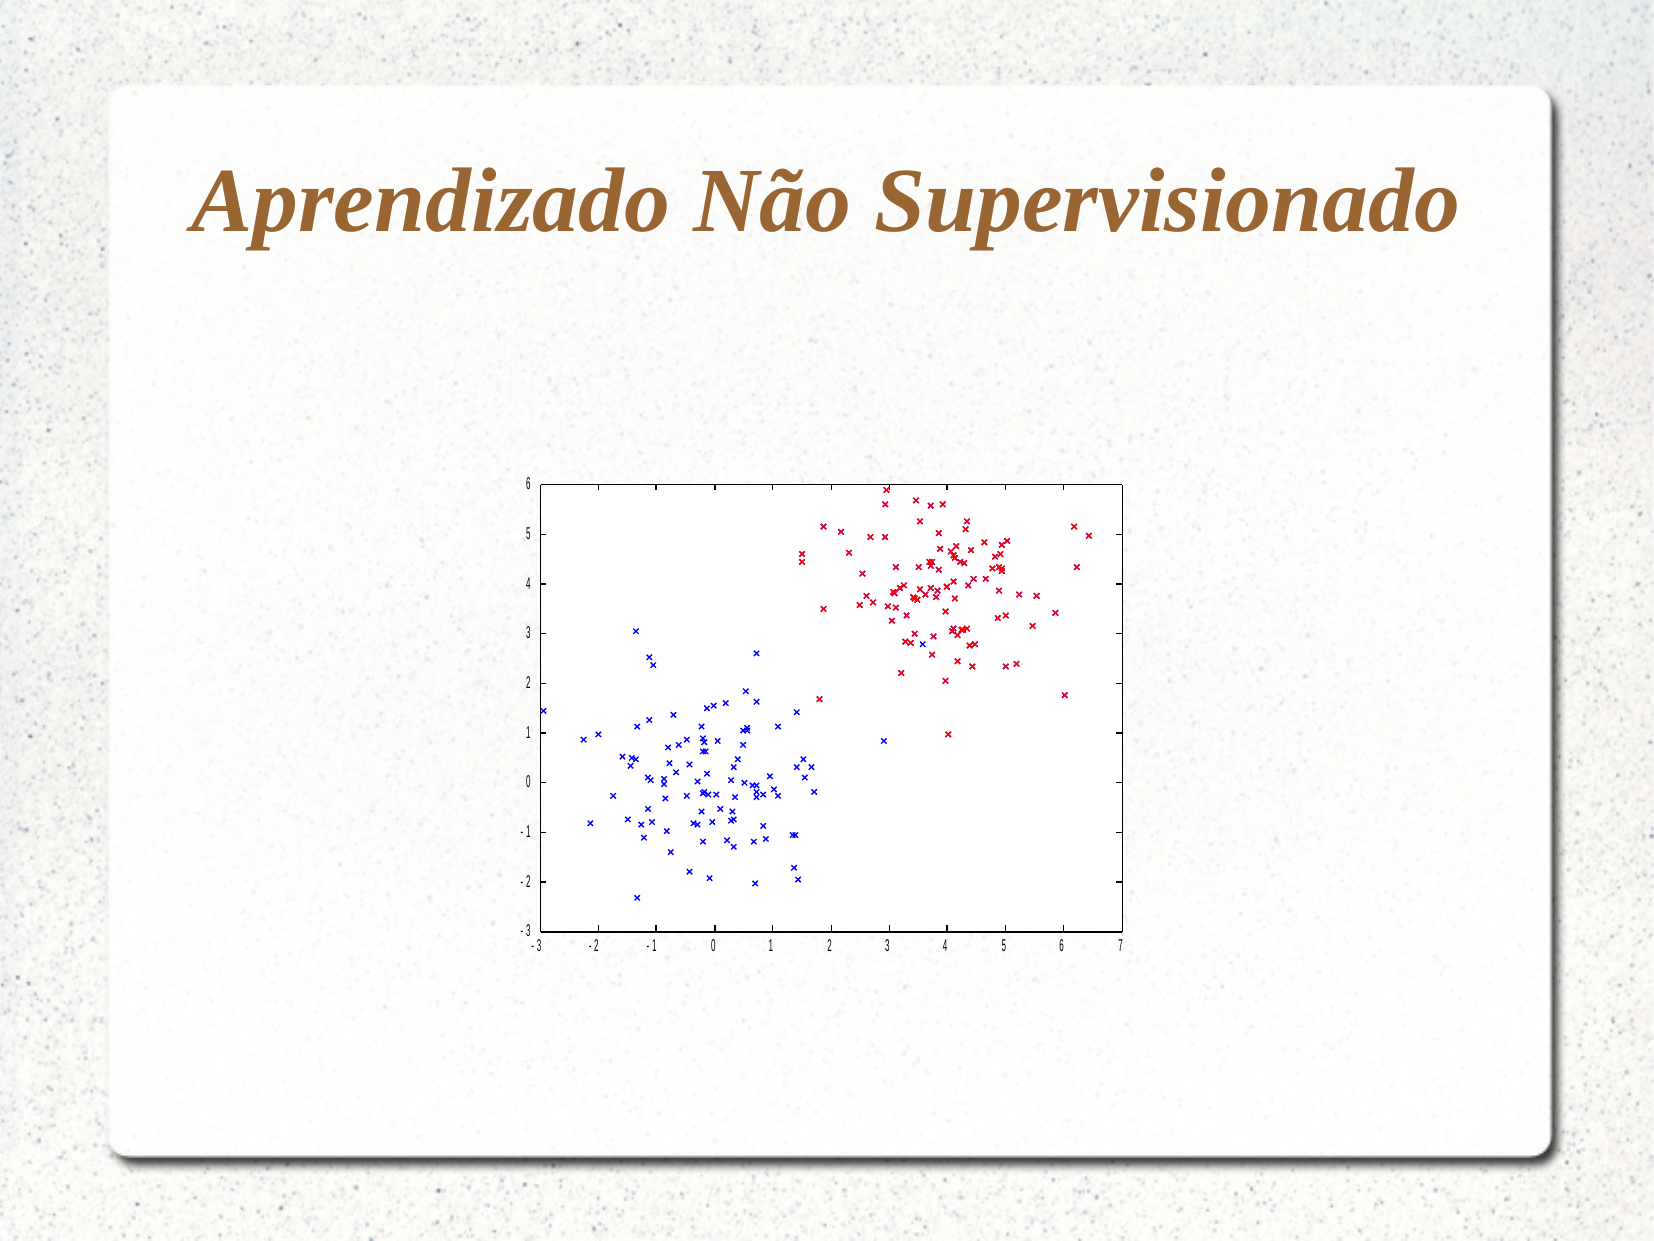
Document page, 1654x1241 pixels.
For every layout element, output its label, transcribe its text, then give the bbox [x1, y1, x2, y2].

picture [0, 0, 1654, 1241]
title Aprendizado Não Supervisionado [118, 96, 1536, 304]
list [147, 336, 1506, 1225]
